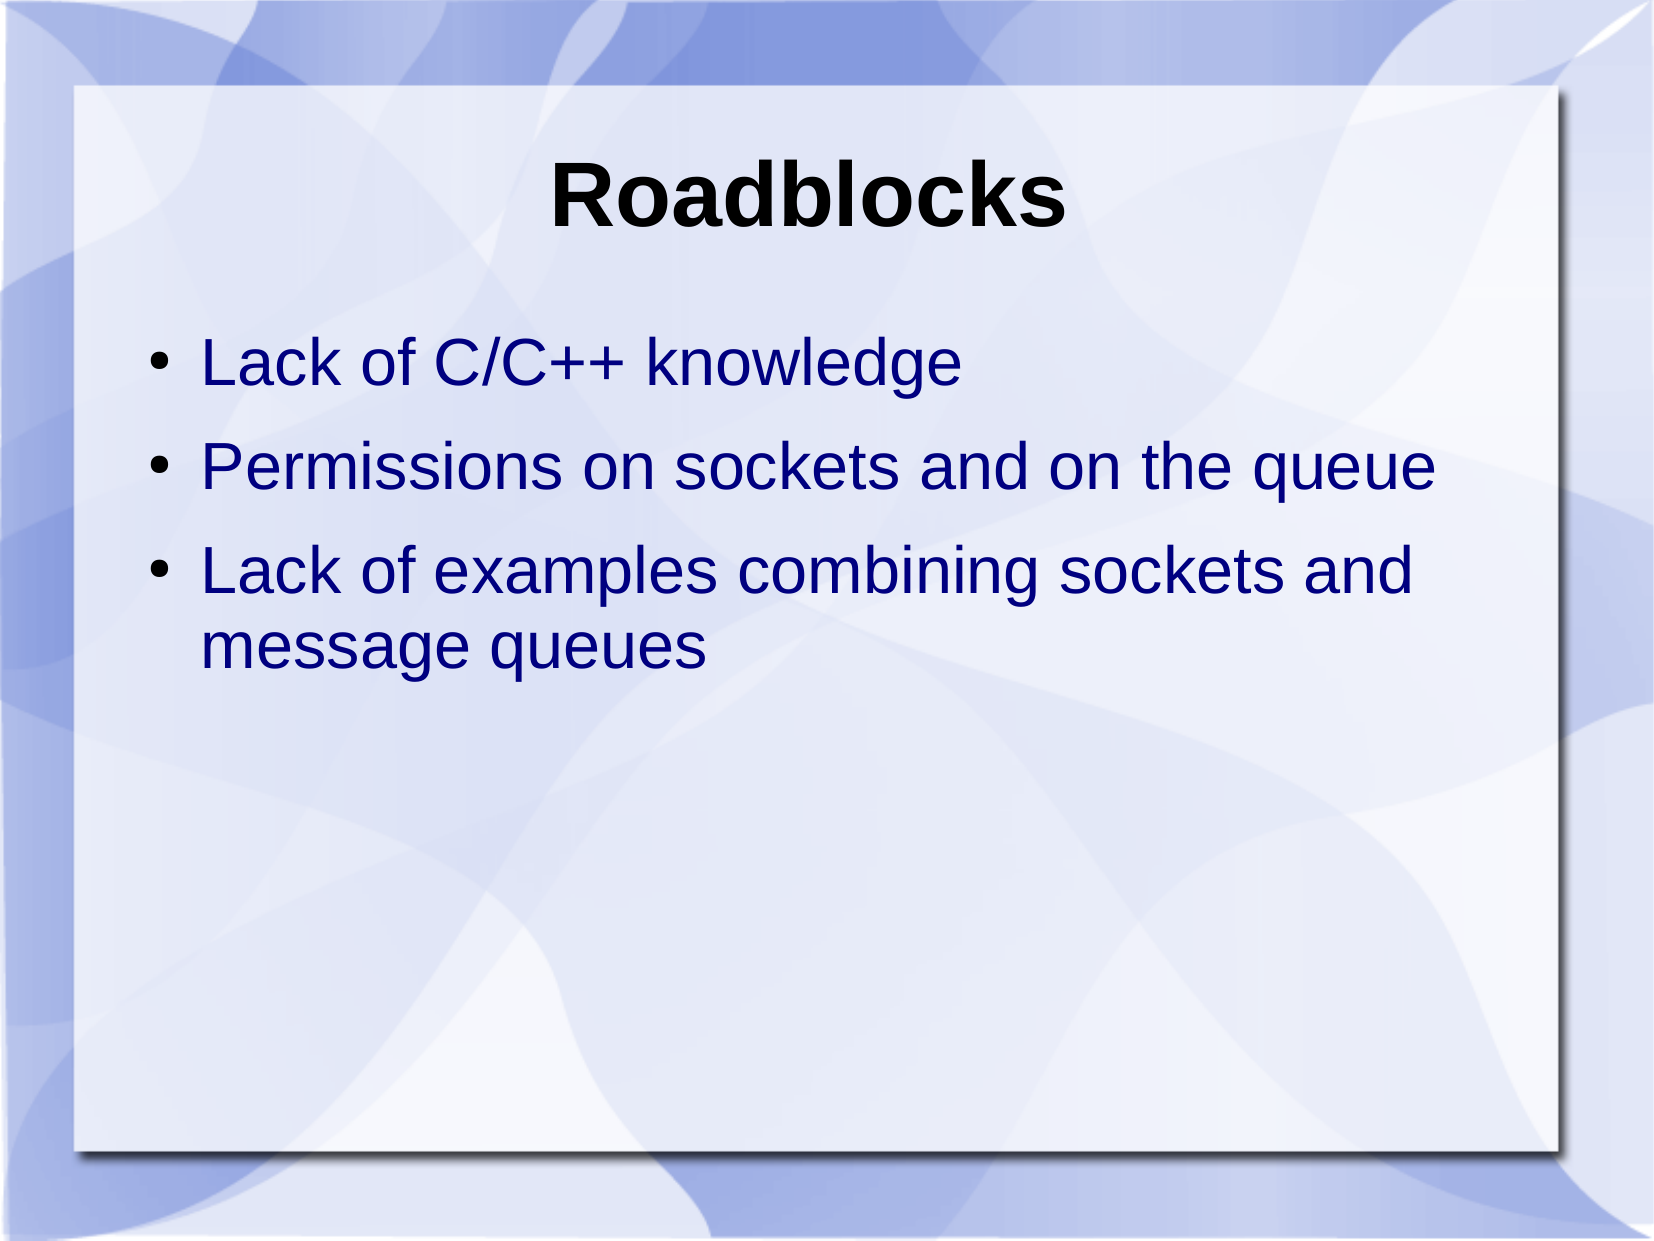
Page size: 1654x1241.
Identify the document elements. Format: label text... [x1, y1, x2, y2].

picture [0, 0, 1654, 1241]
list Lack of C/C++ knowledge Permissions on sockets and on the queue Lack of examples combining sockets and message queues [129, 324, 1489, 960]
title Roadblocks [82, 98, 1536, 291]
